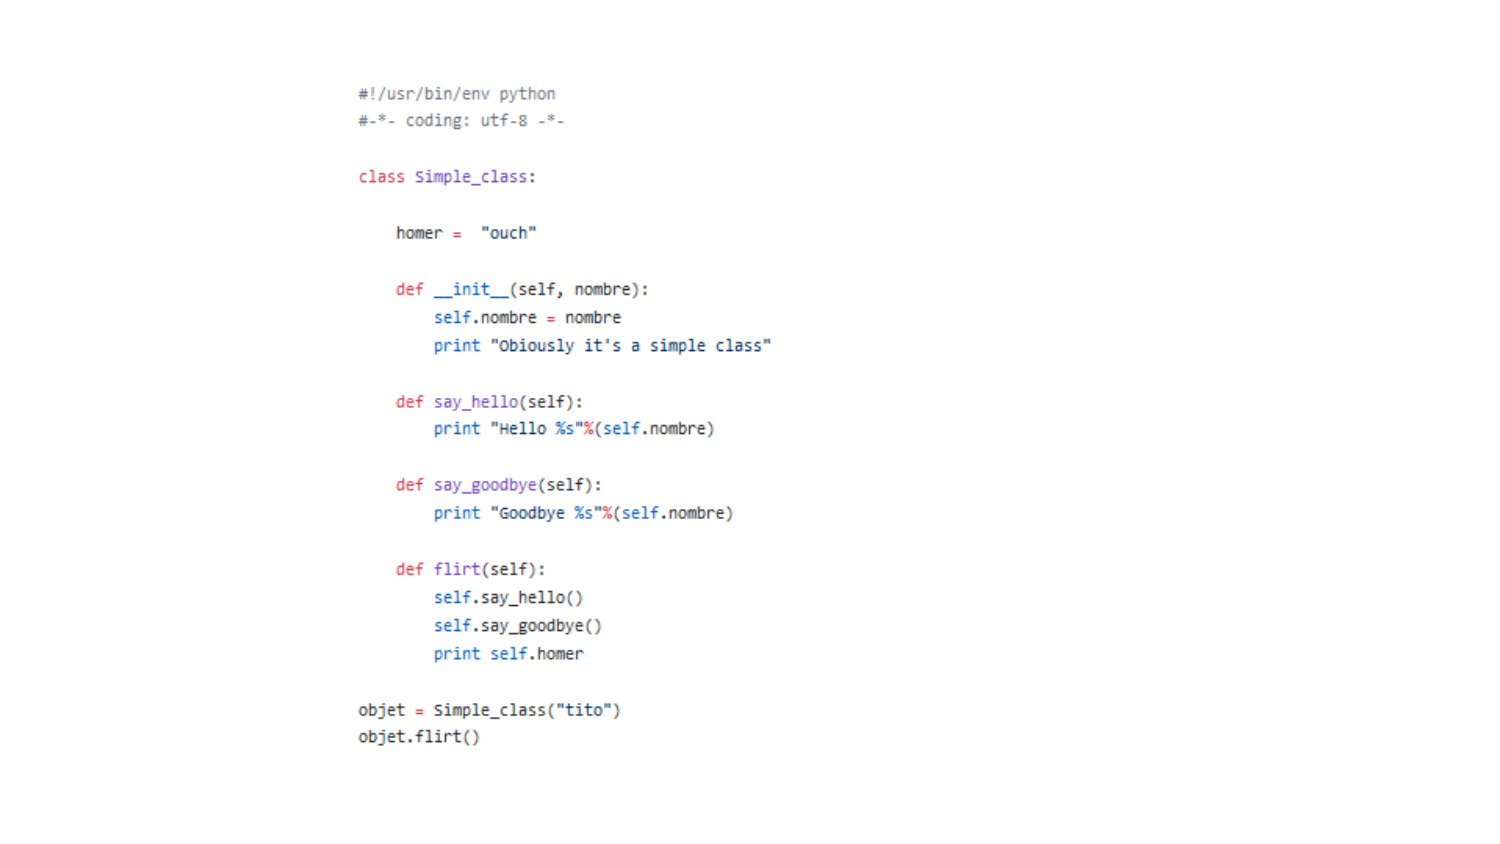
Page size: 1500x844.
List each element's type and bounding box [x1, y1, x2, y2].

picture [351, 81, 1293, 763]
